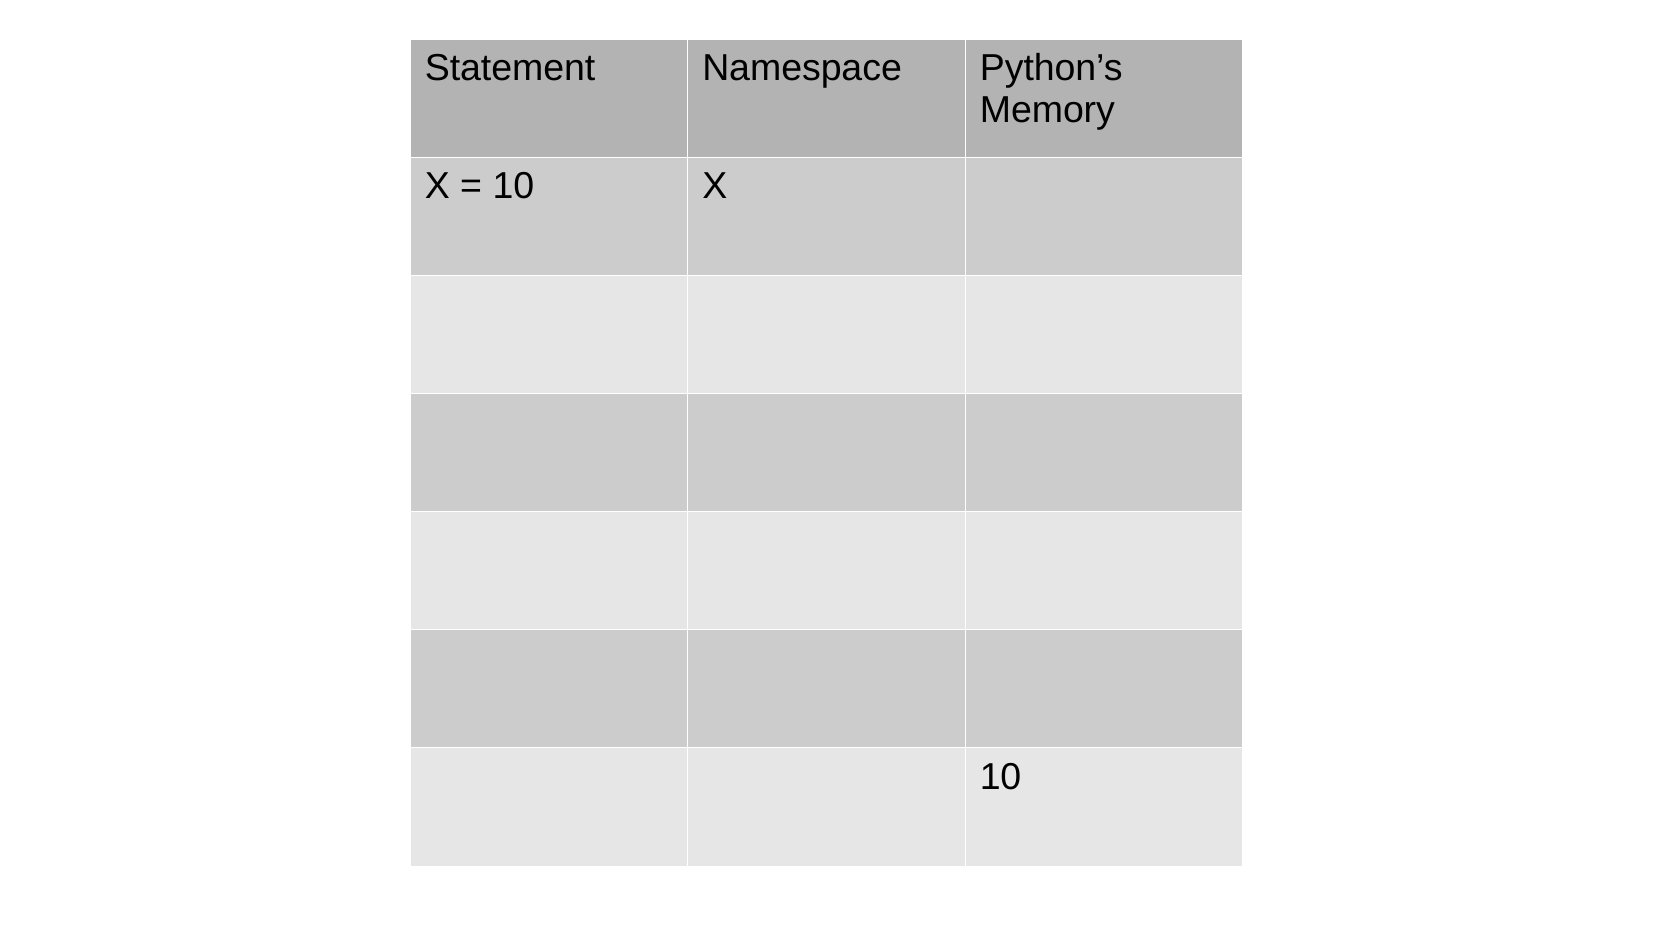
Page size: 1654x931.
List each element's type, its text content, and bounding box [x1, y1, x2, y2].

table_cell [966, 630, 1242, 747]
table_cell [966, 276, 1242, 393]
table_cell X = 10 [411, 158, 687, 275]
table_cell [688, 512, 965, 629]
table_cell [688, 276, 965, 393]
table_cell [966, 512, 1242, 629]
table_cell 10 [966, 748, 1242, 866]
table_cell [966, 394, 1242, 511]
table_cell [411, 748, 687, 866]
table_header Statement [411, 40, 687, 157]
table_cell [688, 394, 965, 511]
table_cell [411, 276, 687, 393]
table_header Python’s Memory [966, 40, 1242, 157]
table_cell [411, 630, 687, 747]
table_cell [966, 158, 1242, 275]
table_header Namespace [688, 40, 965, 157]
table_cell [411, 394, 687, 511]
table_cell X [688, 158, 965, 275]
table_cell [688, 630, 965, 747]
table_cell [411, 512, 687, 629]
table_cell [688, 748, 965, 866]
